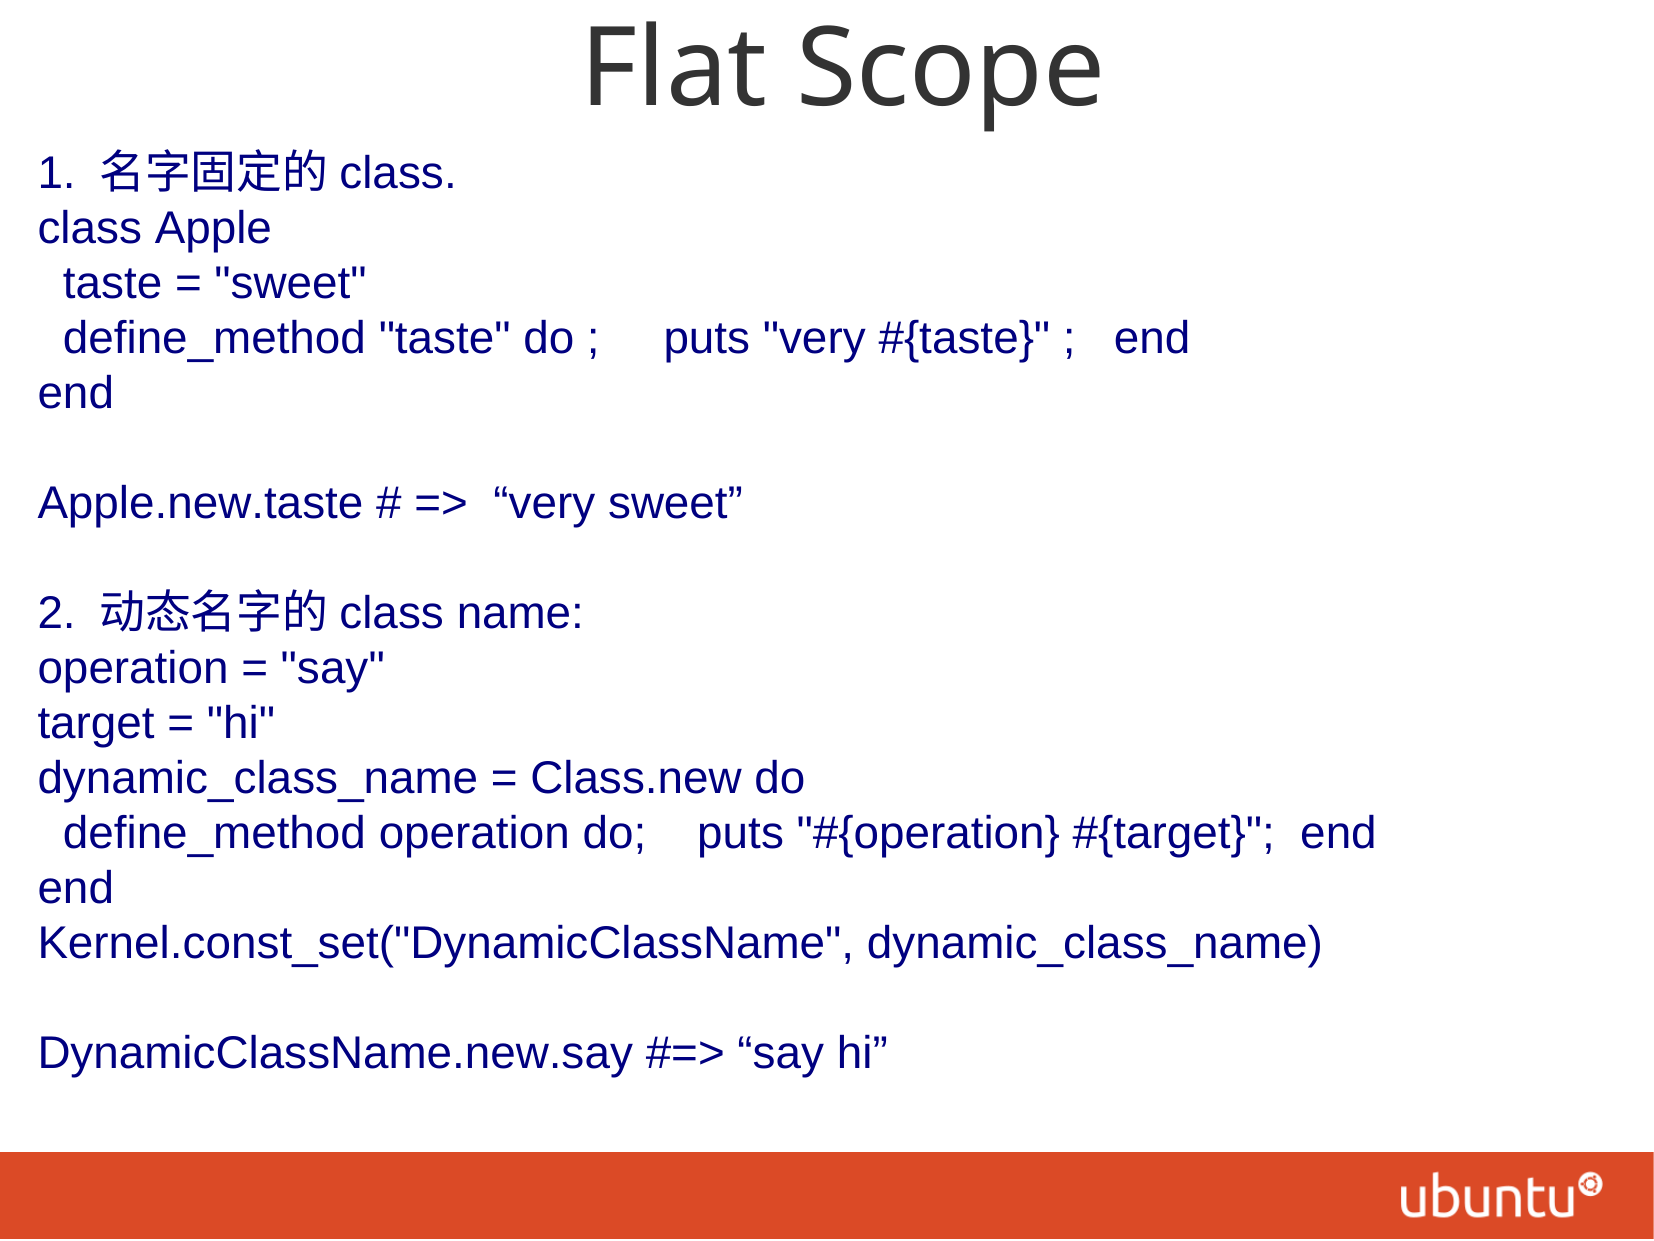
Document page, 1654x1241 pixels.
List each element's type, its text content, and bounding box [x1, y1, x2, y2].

picture [0, 1152, 1654, 1239]
title Flat Scope [73, 0, 1613, 141]
subtitle 1. 名字固定的class. class Apple taste = "sweet" define_method "taste" do ; puts "very #{taste}" ; end end Apple.new.taste # => “very sweet” 2. 动态名字的class name: operation = "say" target = "hi" dynamic_class_name = Class.new do define_method operation do; puts "#{operation} #{target}"; end end Kernel.const_set("DynamicClassName", dynamic_class_name) DynamicClassName.new.say #=> “say hi” [37, 142, 1613, 1133]
